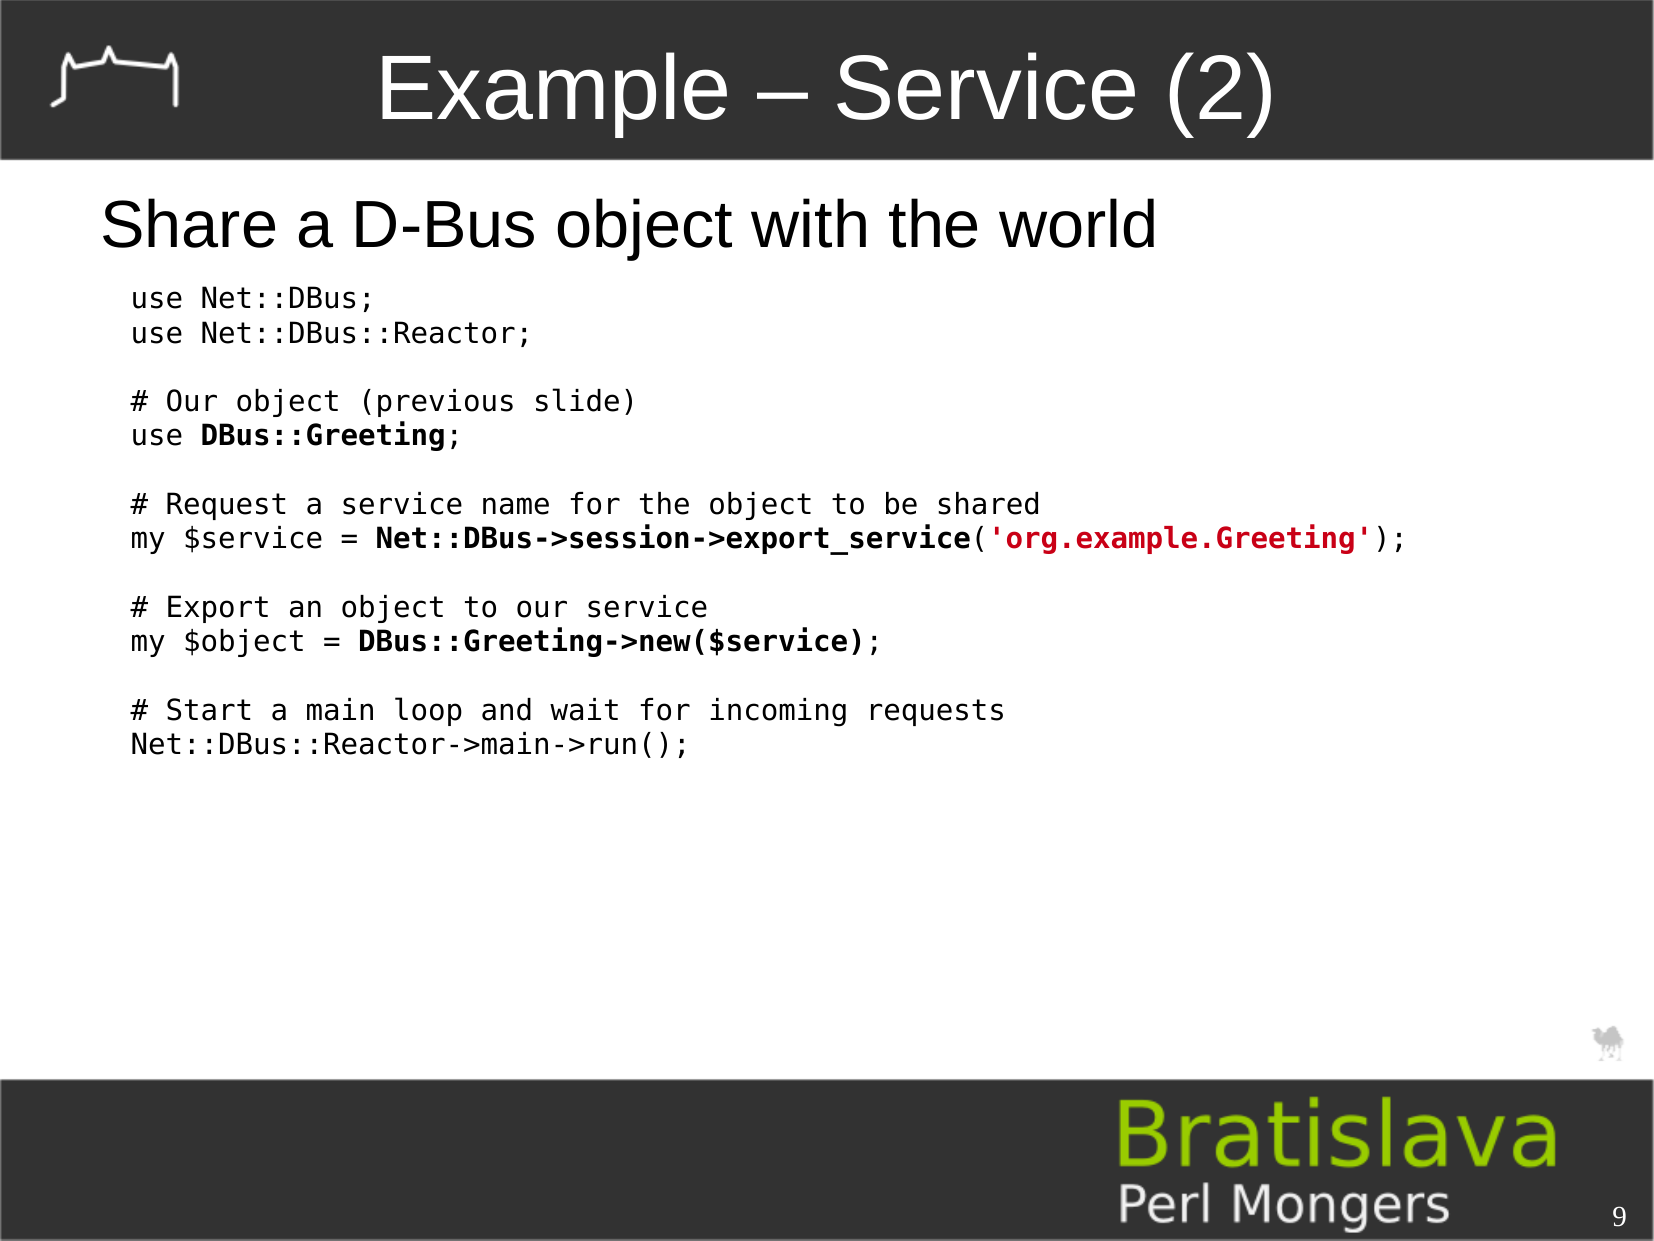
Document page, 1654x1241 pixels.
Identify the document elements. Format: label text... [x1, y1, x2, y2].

picture [0, 0, 1654, 1241]
text_box use Net::DBus; use Net::DBus::Reactor; # Our object (previous slide) use DBus::Greeting; # Request a service name for the object to be shared my $service = Net::DBus->session->export_service('org.example.Greeting'); # Export an object to our service my $object = DBus::Greeting->new($service); # Start a main loop and wait for incoming requests Net::DBus::Reactor->main->run(); [115, 274, 1538, 788]
list Share a D-Bus object with the world [82, 187, 1576, 263]
title Example – Service (2) [76, 36, 1577, 140]
